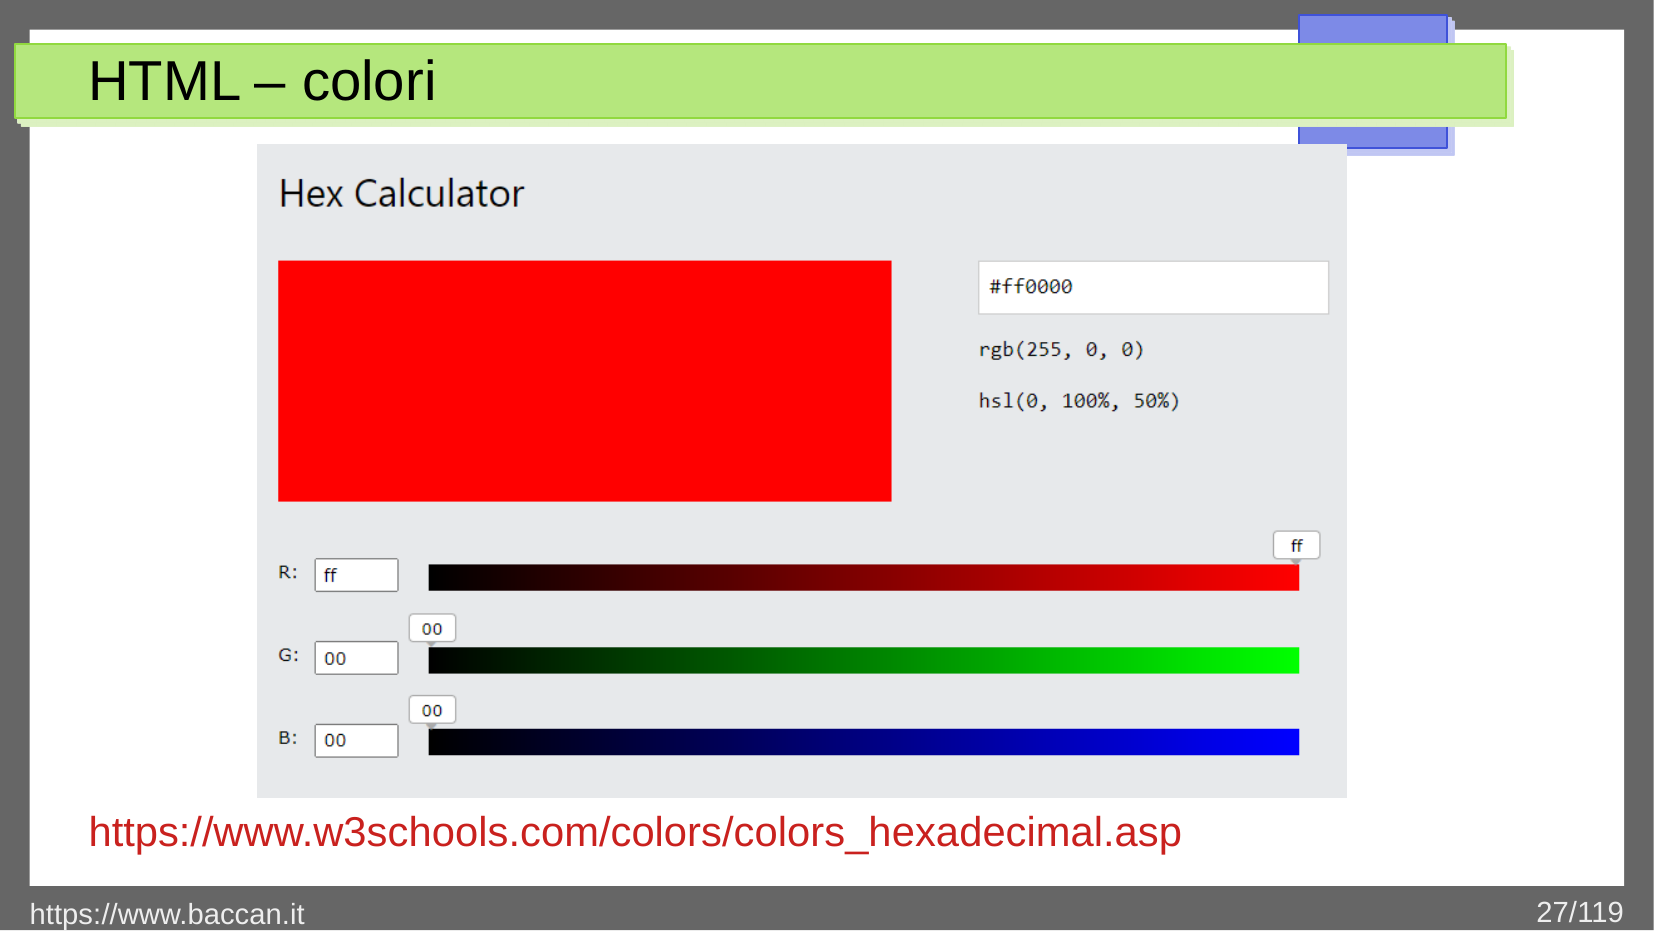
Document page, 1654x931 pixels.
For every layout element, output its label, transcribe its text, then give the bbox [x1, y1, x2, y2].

picture [257, 144, 1347, 798]
title HTML – colori [88, 44, 1506, 119]
text_box https://www.w3schools.com/colors/colors_hexadecimal.asp [88, 791, 1565, 874]
